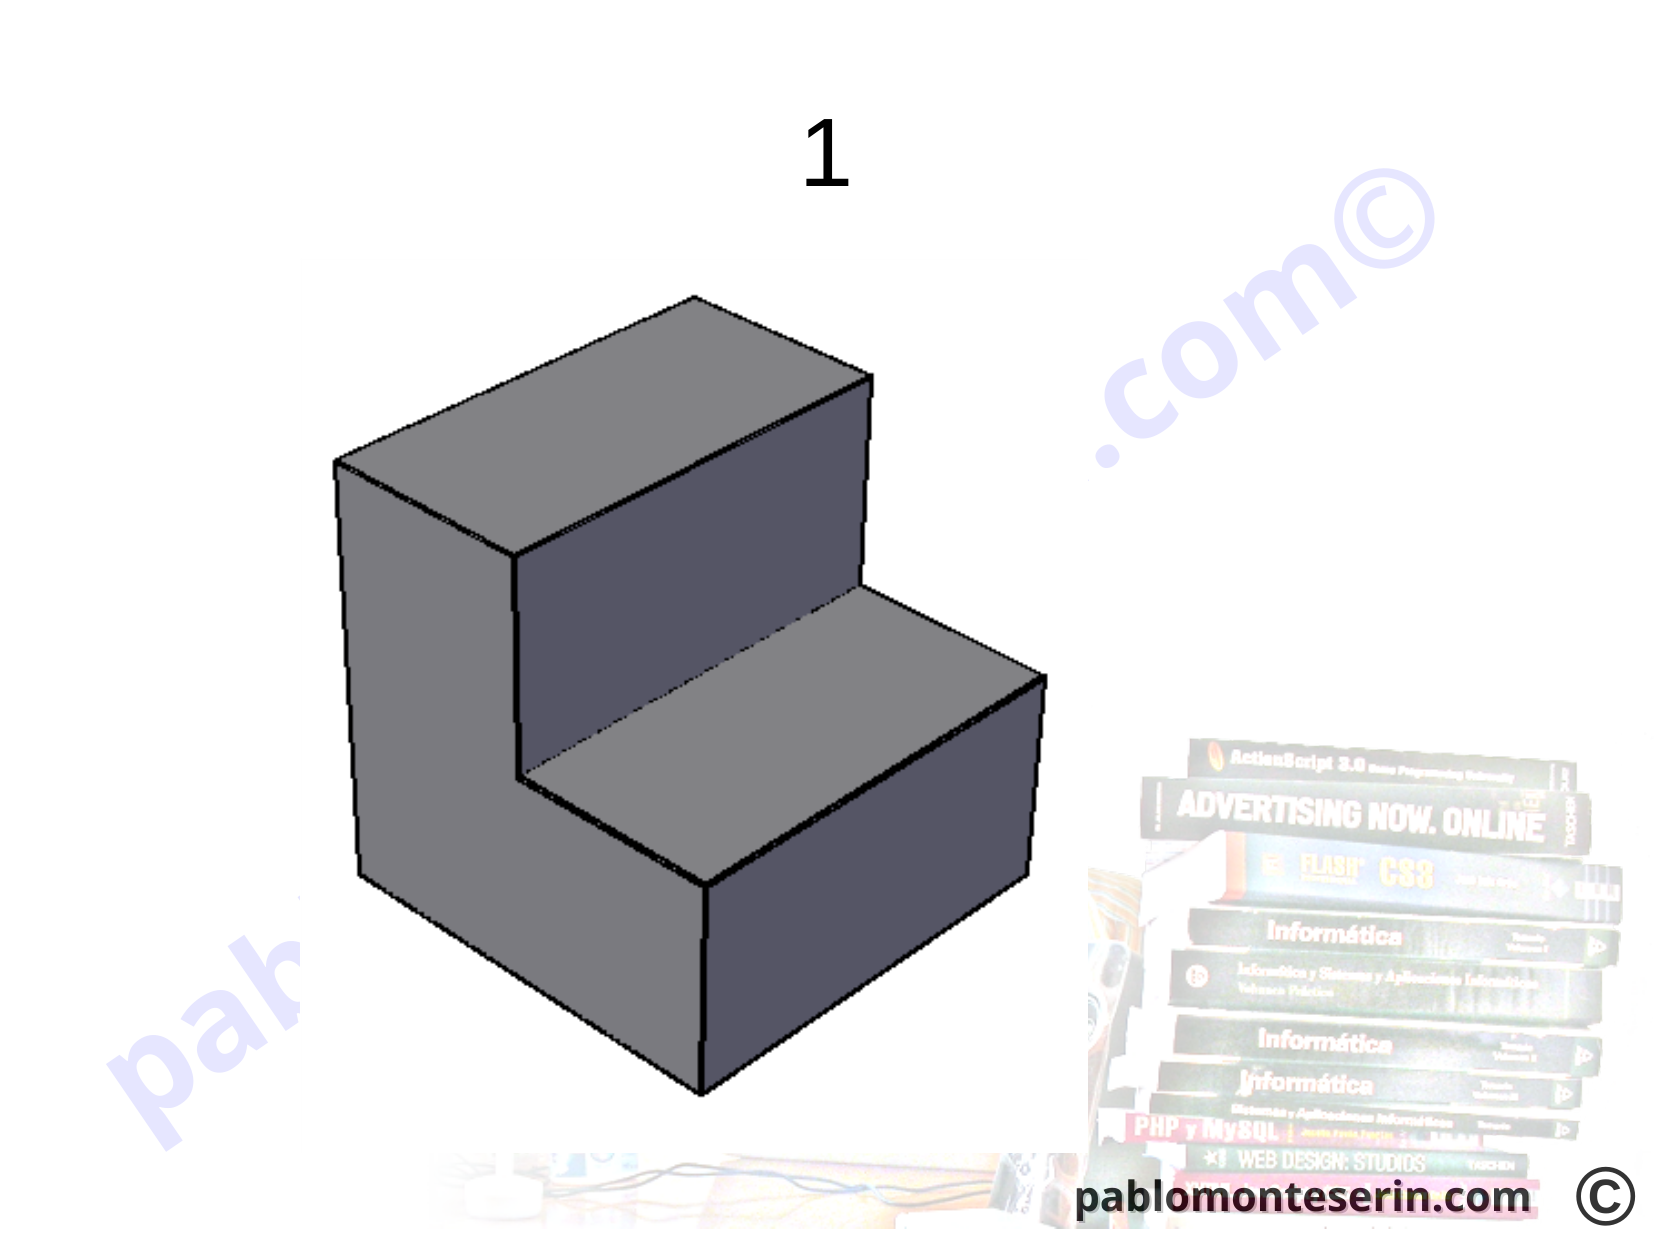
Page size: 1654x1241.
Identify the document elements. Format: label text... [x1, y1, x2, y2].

picture [300, 258, 1654, 1229]
title 1 [82, 49, 1571, 257]
